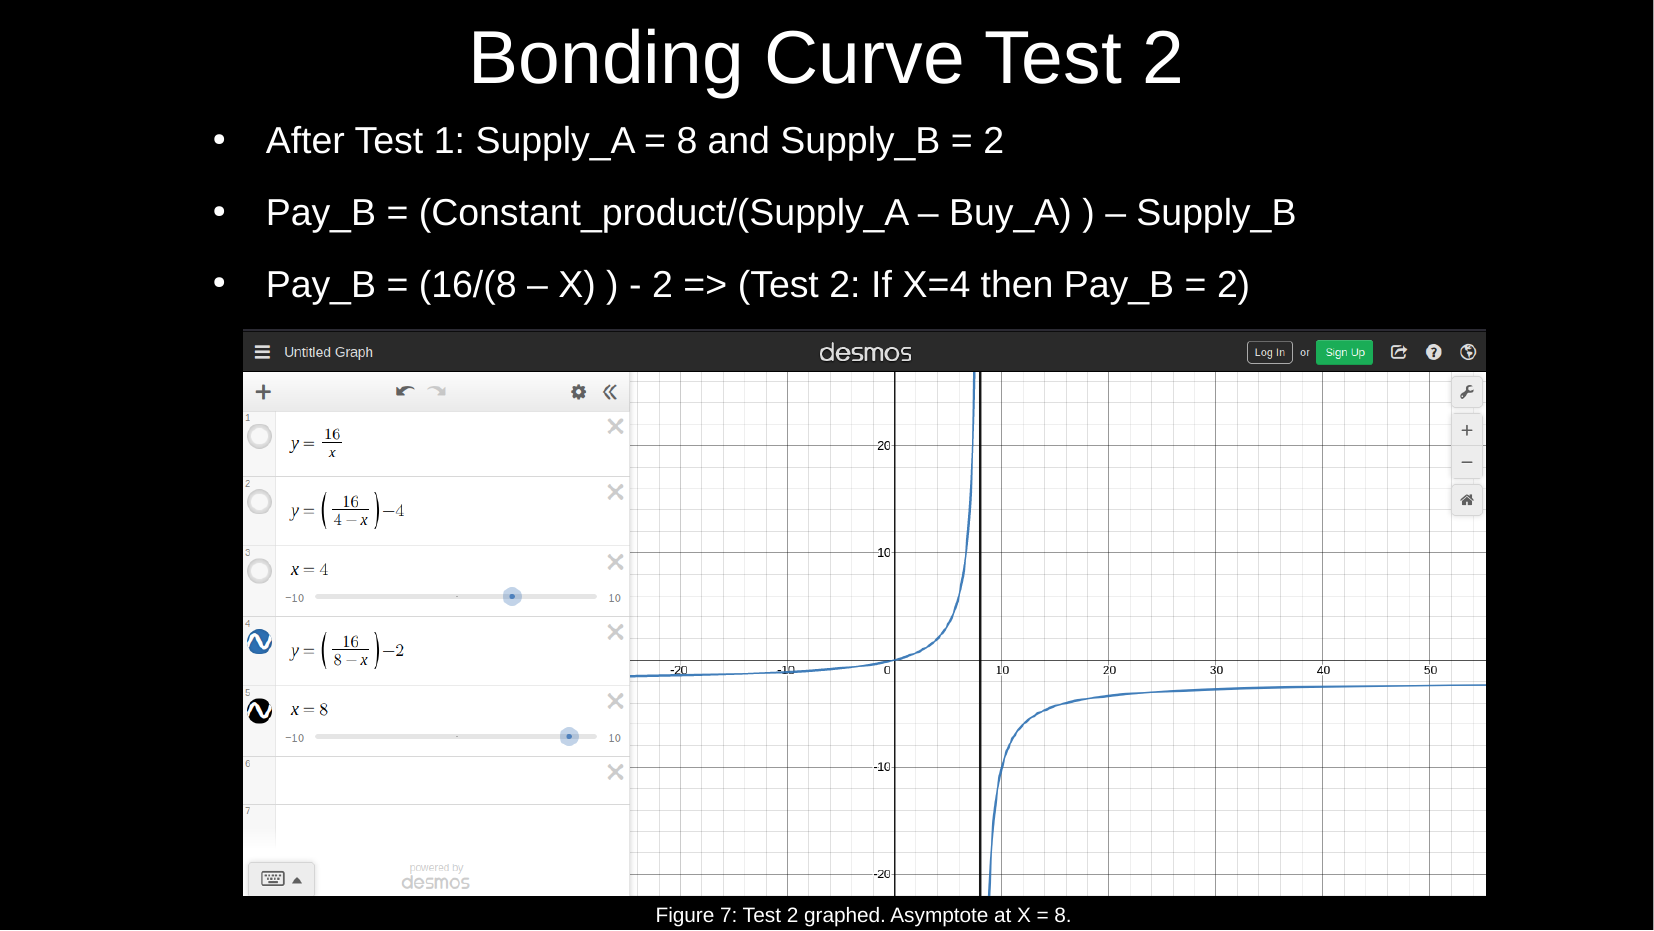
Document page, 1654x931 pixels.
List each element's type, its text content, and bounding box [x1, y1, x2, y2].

list After Test 1: Supply_A = 8 and Supply_B = 2 Pay_B = (Constant_product/(Supply_A – Buy_A) ) – Supply_B Pay_B = (16/(8 – X) ) - 2 => (Test 2: If X=4 then Pay_B = 2) [195, 120, 1654, 901]
title Bonding Curve Test 2 [82, 0, 1571, 136]
text_box Figure 7: Test 2 graphed. Asymptote at X = 8. [640, 895, 1111, 931]
picture [243, 329, 1486, 896]
